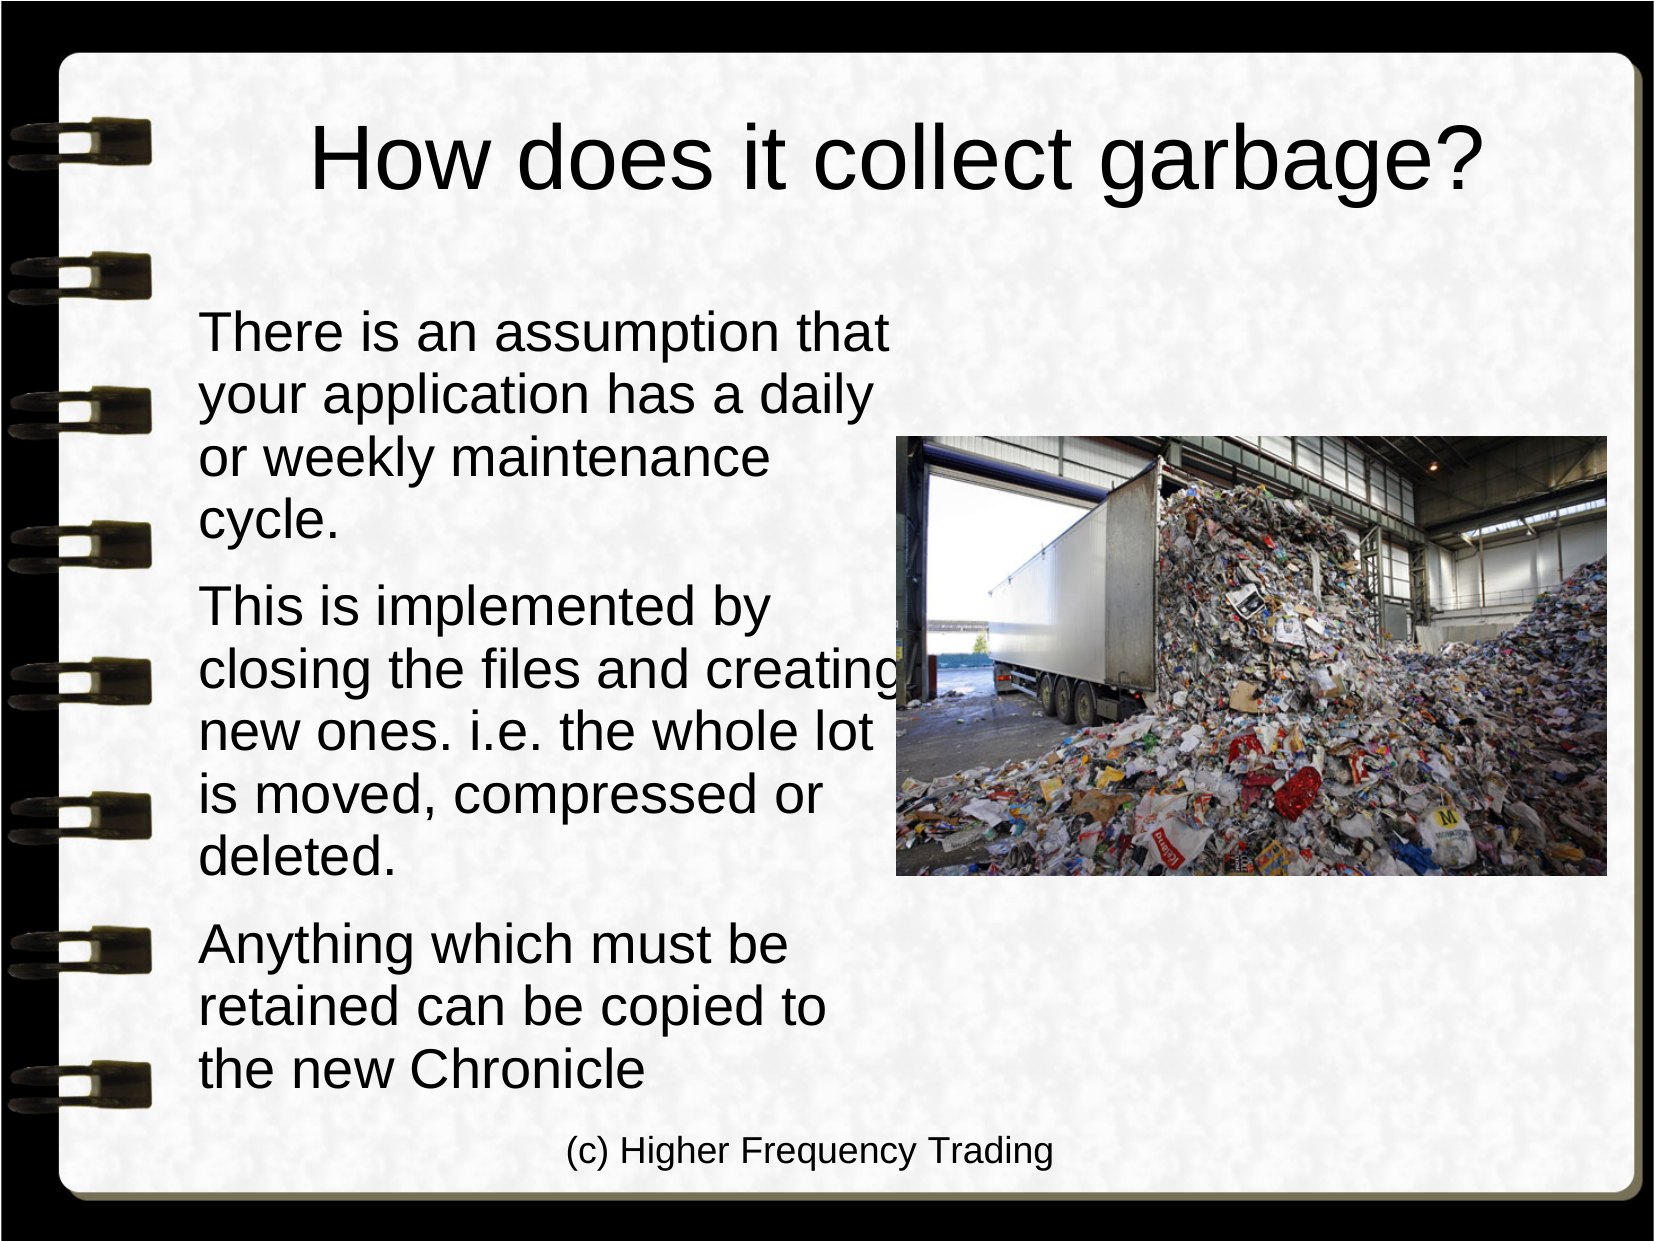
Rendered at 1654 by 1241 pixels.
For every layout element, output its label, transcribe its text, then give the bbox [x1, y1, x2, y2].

picture [1, 1, 1654, 1241]
list There is an assumption that your application has a daily or weekly maintenance cycle. This is implemented by closing the files and creating new ones. i.e. the whole lot is moved, compressed or deleted. Anything which must be retained can be copied to the new Chronicle [151, 296, 922, 1111]
title How does it collect garbage? [153, 52, 1641, 260]
